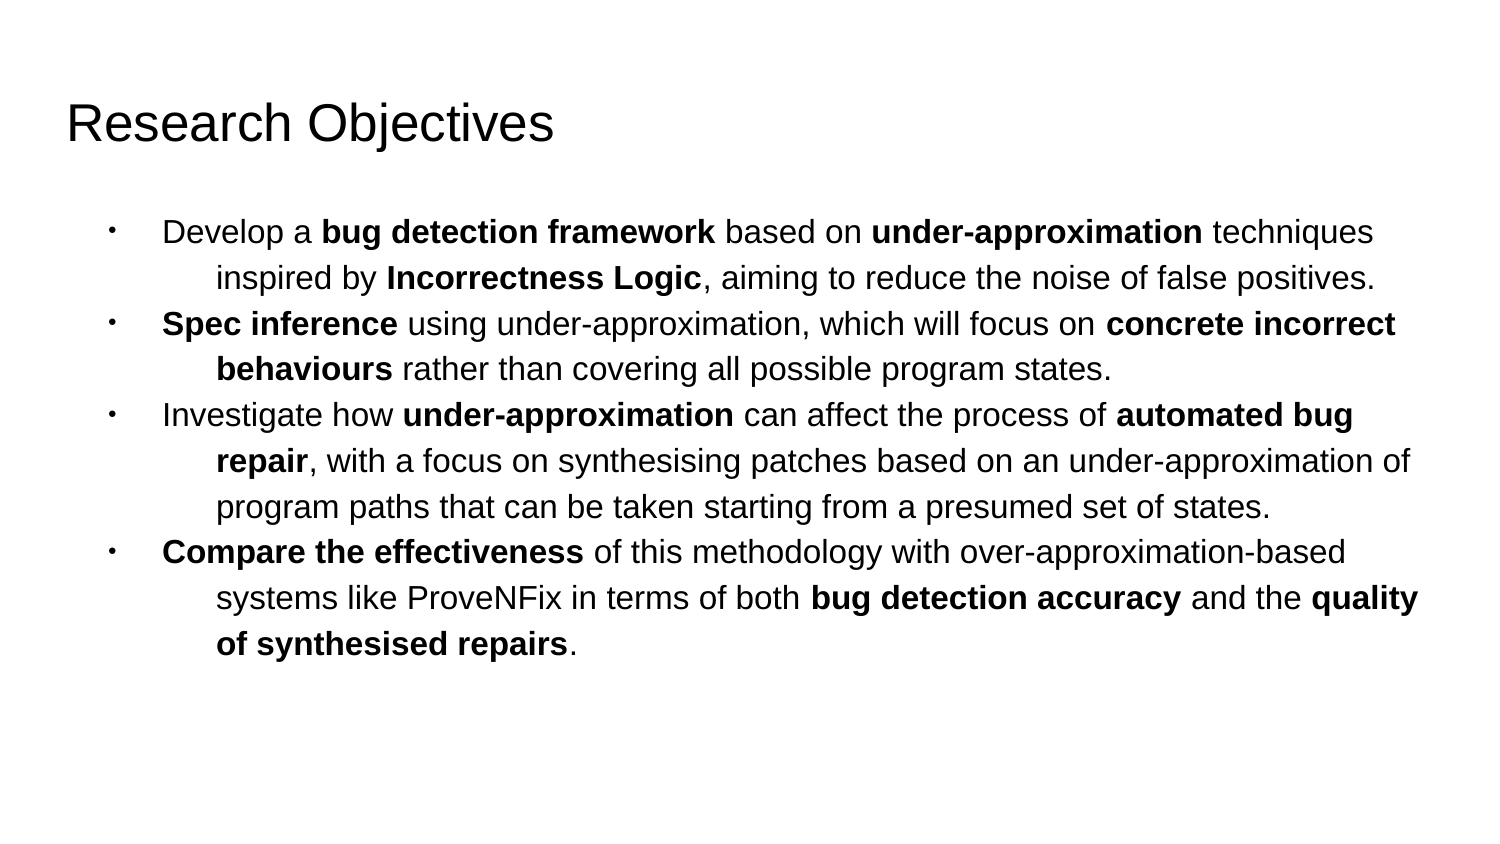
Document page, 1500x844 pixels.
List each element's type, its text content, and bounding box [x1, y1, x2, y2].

title Research Objectives [51, 72, 1449, 167]
list Develop a bug detection framework based on under-approximation techniques inspired by Incorrectness Logic, aiming to reduce the noise of false positives. Spec inference using under-approximation, which will focus on concrete incorrect behaviours rather than covering all possible program states. Investigate how under-approximation can affect the process of automated bug repair, with a focus on synthesising patches based on an under-approximation of program paths that can be taken starting from a presumed set of states. Compare the effectiveness of this methodology with over-approximation-based systems like ProveNFix in terms of both bug detection accuracy and the quality of synthesised repairs. [51, 189, 1449, 750]
